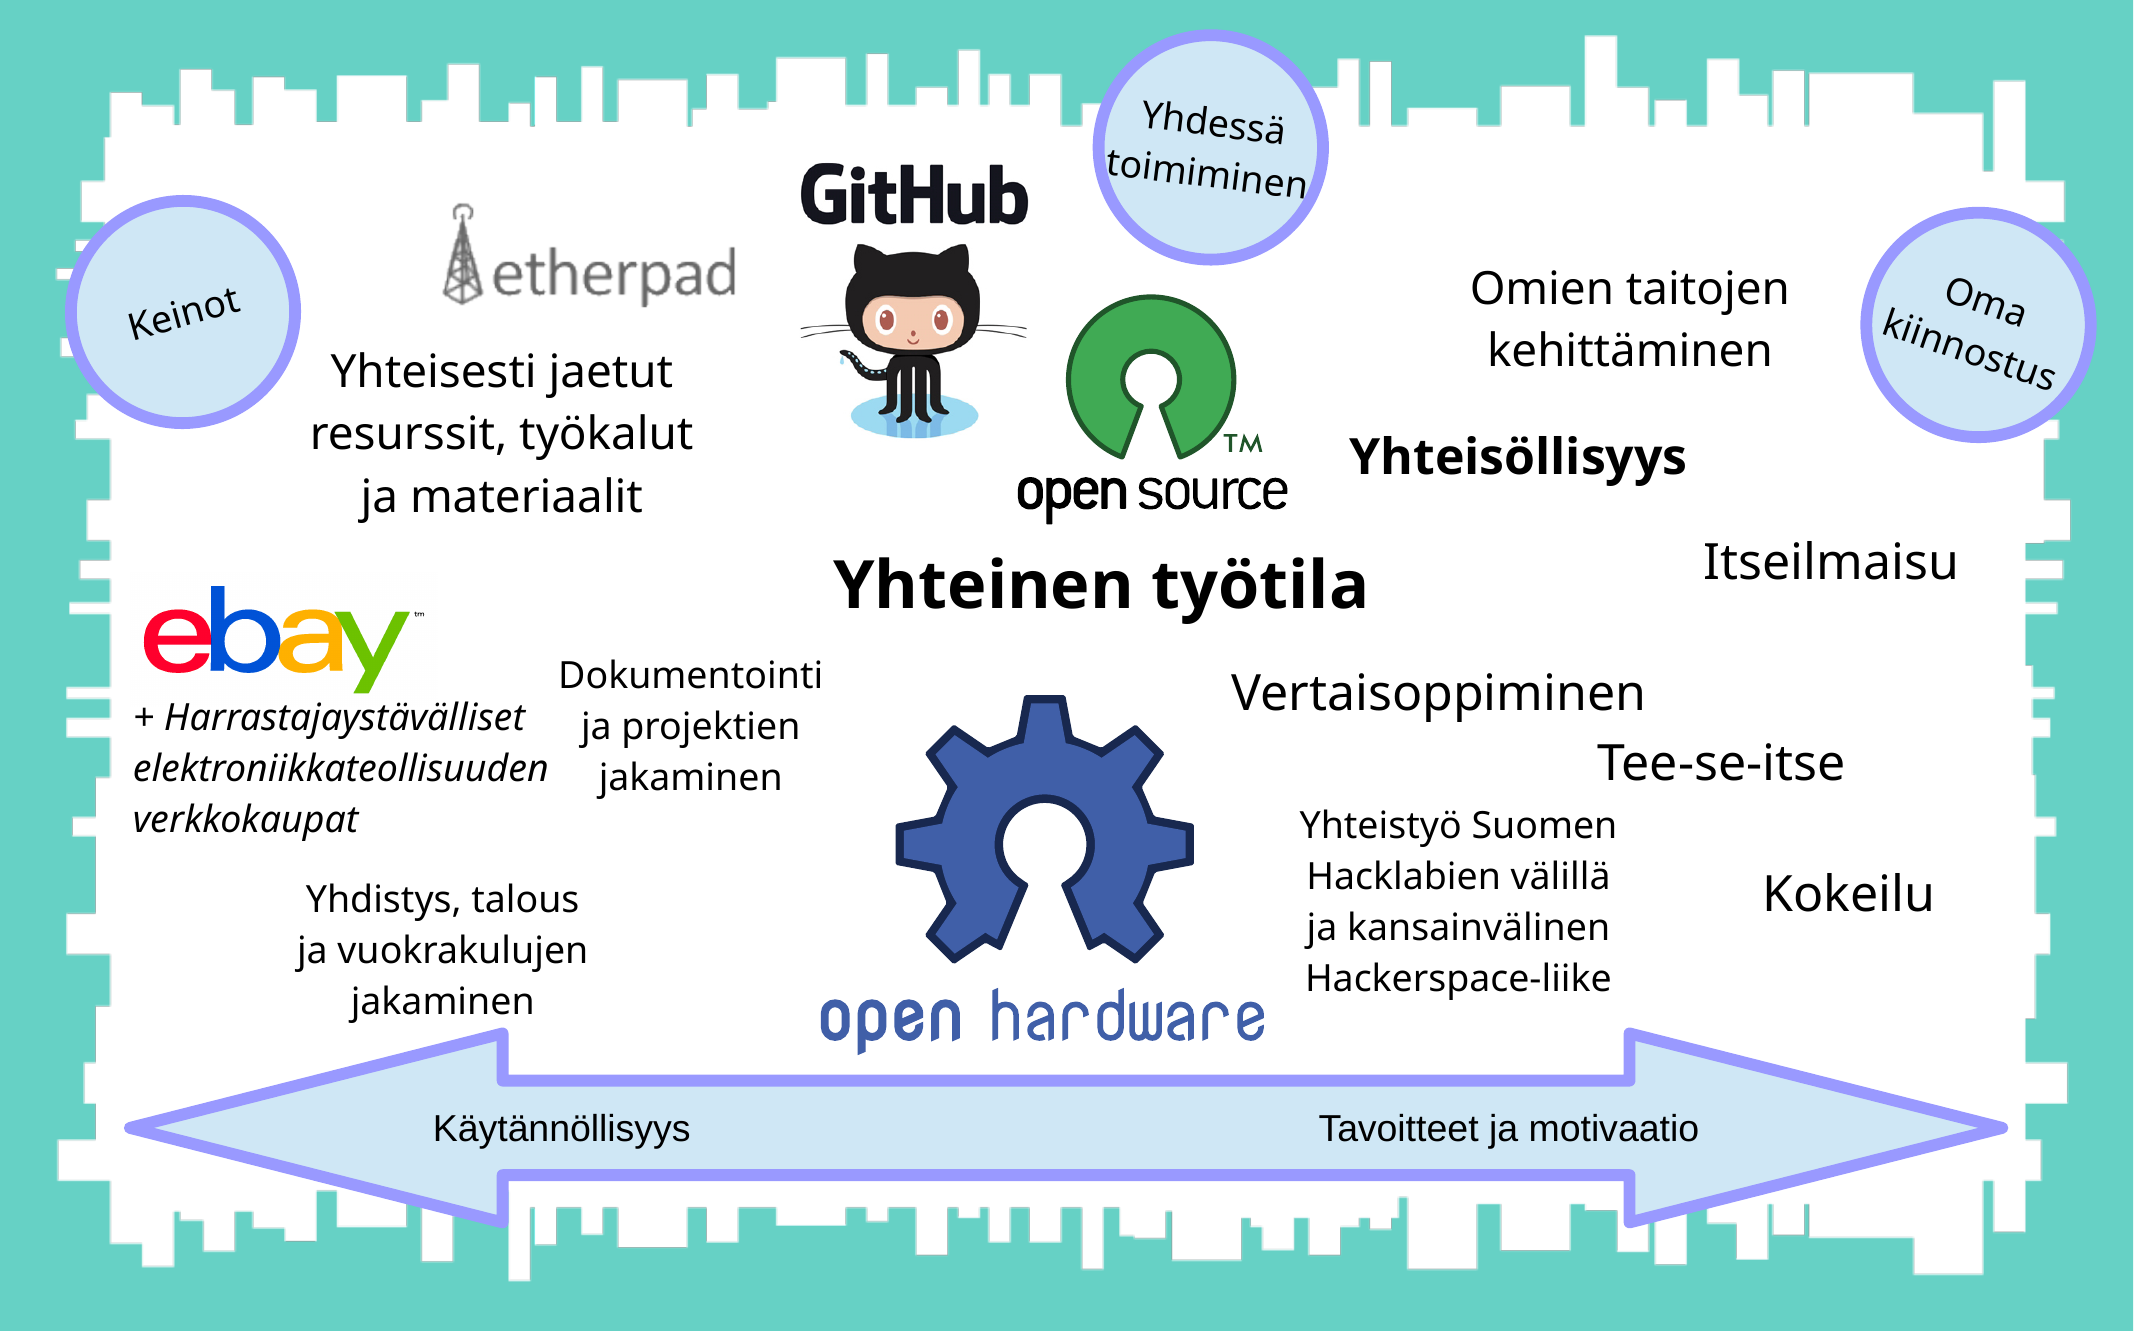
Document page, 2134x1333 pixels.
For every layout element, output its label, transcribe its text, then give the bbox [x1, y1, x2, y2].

text_box Yhteinen työtila [809, 529, 1394, 636]
text_box Käytännöllisyys Tavoitteet ja motivaatio [129, 1033, 2003, 1223]
text_box Dokumentointi ja projektien jakaminen [519, 641, 863, 809]
picture [0, 0, 2134, 1331]
text_box Kokeilu [1748, 850, 2020, 934]
text_box Omien taitojen kehittäminen [1393, 247, 1867, 388]
text_box Yhdessä toimiminen [1098, 35, 1324, 260]
text_box Oma kiinnostus [1866, 212, 2091, 438]
text_box + Harrastajaystävälliset elektroniikkateollisuuden verkkokaupat [118, 682, 615, 851]
text_box Yhteisesti jaetut resurssit, työkalut ja materiaalit [295, 330, 709, 596]
text_box Yhteistyö Suomen Hacklabien välillä ja kansainvälinen Hackerspace-liike [1275, 791, 1642, 1011]
text_box Yhdistys, talous ja vuokrakulujen jakaminen [271, 865, 615, 1034]
text_box Vertaisoppiminen [1216, 649, 1689, 733]
text_box Tee-se-itse [1582, 720, 1890, 804]
text_box Yhteisöllisyys [1334, 413, 1713, 497]
text_box Keinot [70, 200, 296, 424]
text_box Itseilmaisu [1688, 519, 1997, 603]
